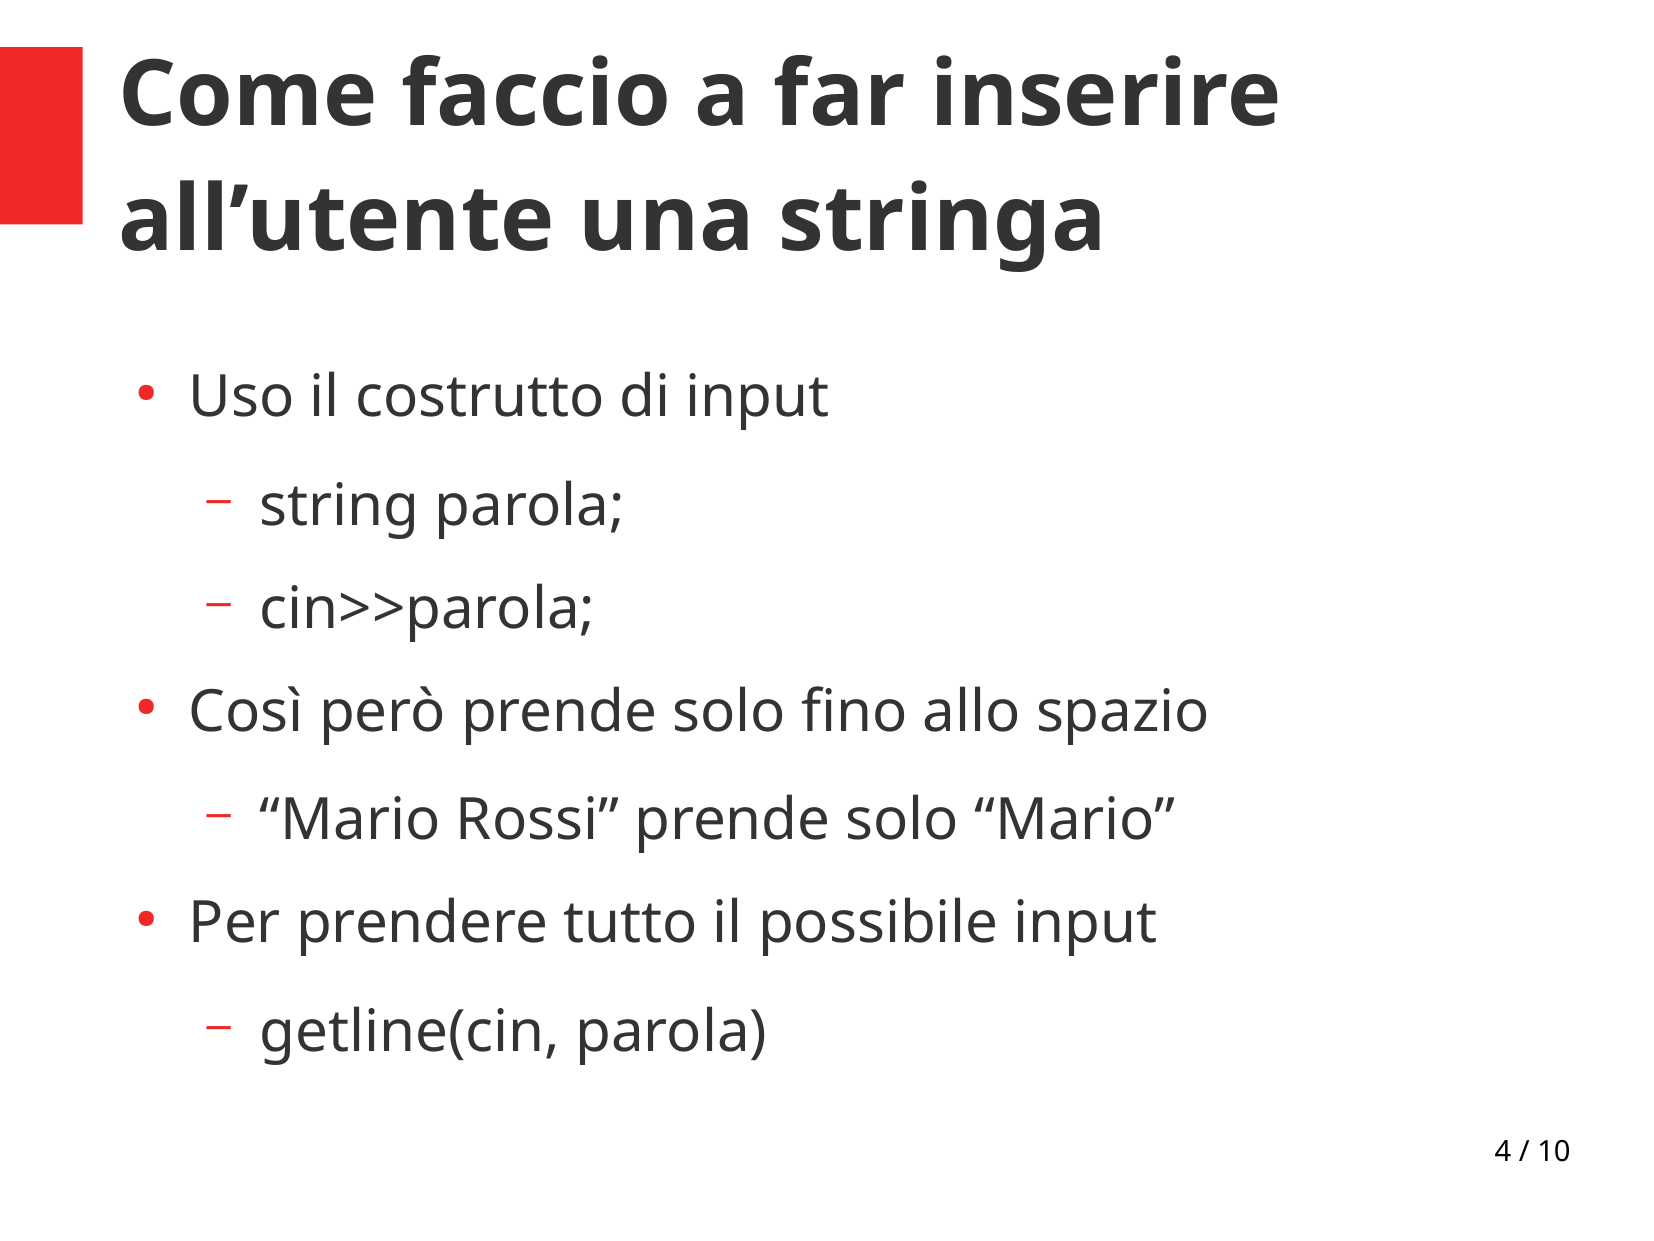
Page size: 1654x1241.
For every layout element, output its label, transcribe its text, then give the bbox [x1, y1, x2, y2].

list Uso il costrutto di input string parola; cin>>parola; Così però prende solo fino allo spazio “Mario Rossi” prende solo “Mario” Per prendere tutto il possibile input getline(cin, parola) [118, 354, 1536, 1074]
title Come faccio a far inserire all’utente una stringa [118, 45, 1571, 260]
